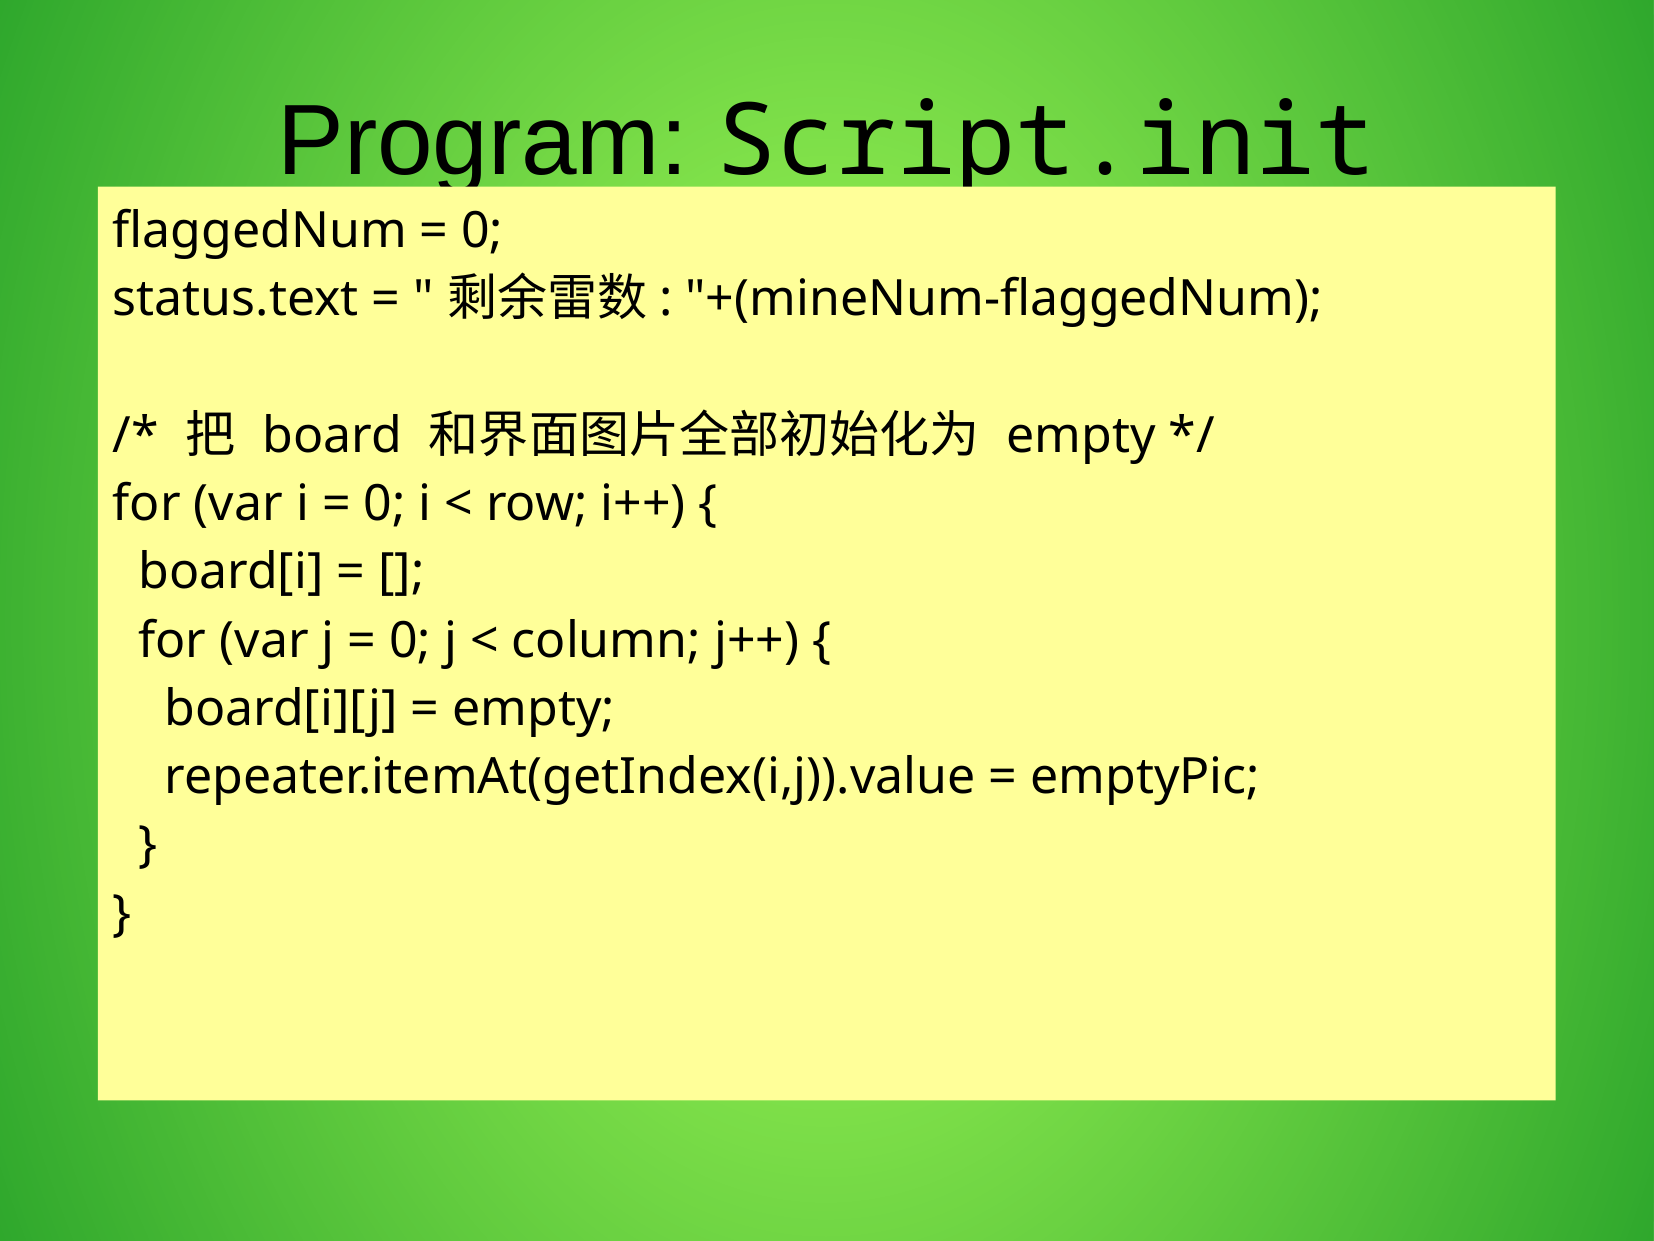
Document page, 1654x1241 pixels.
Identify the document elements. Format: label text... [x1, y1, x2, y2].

text_box Program: Script.init [130, 60, 1524, 186]
text_box flaggedNum = 0; status.text = "剩余雷数: "+(mineNum-flaggedNum); /* 把 board 和界面图片全部初始化为 empty */ for (var i = 0; i < row; i++) { board[i] = []; for (var j = 0; j < column; j++) { board[i][j] = empty; repeater.itemAt(getIndex(i,j)).value = emptyPic; } } [97, 186, 1556, 1101]
